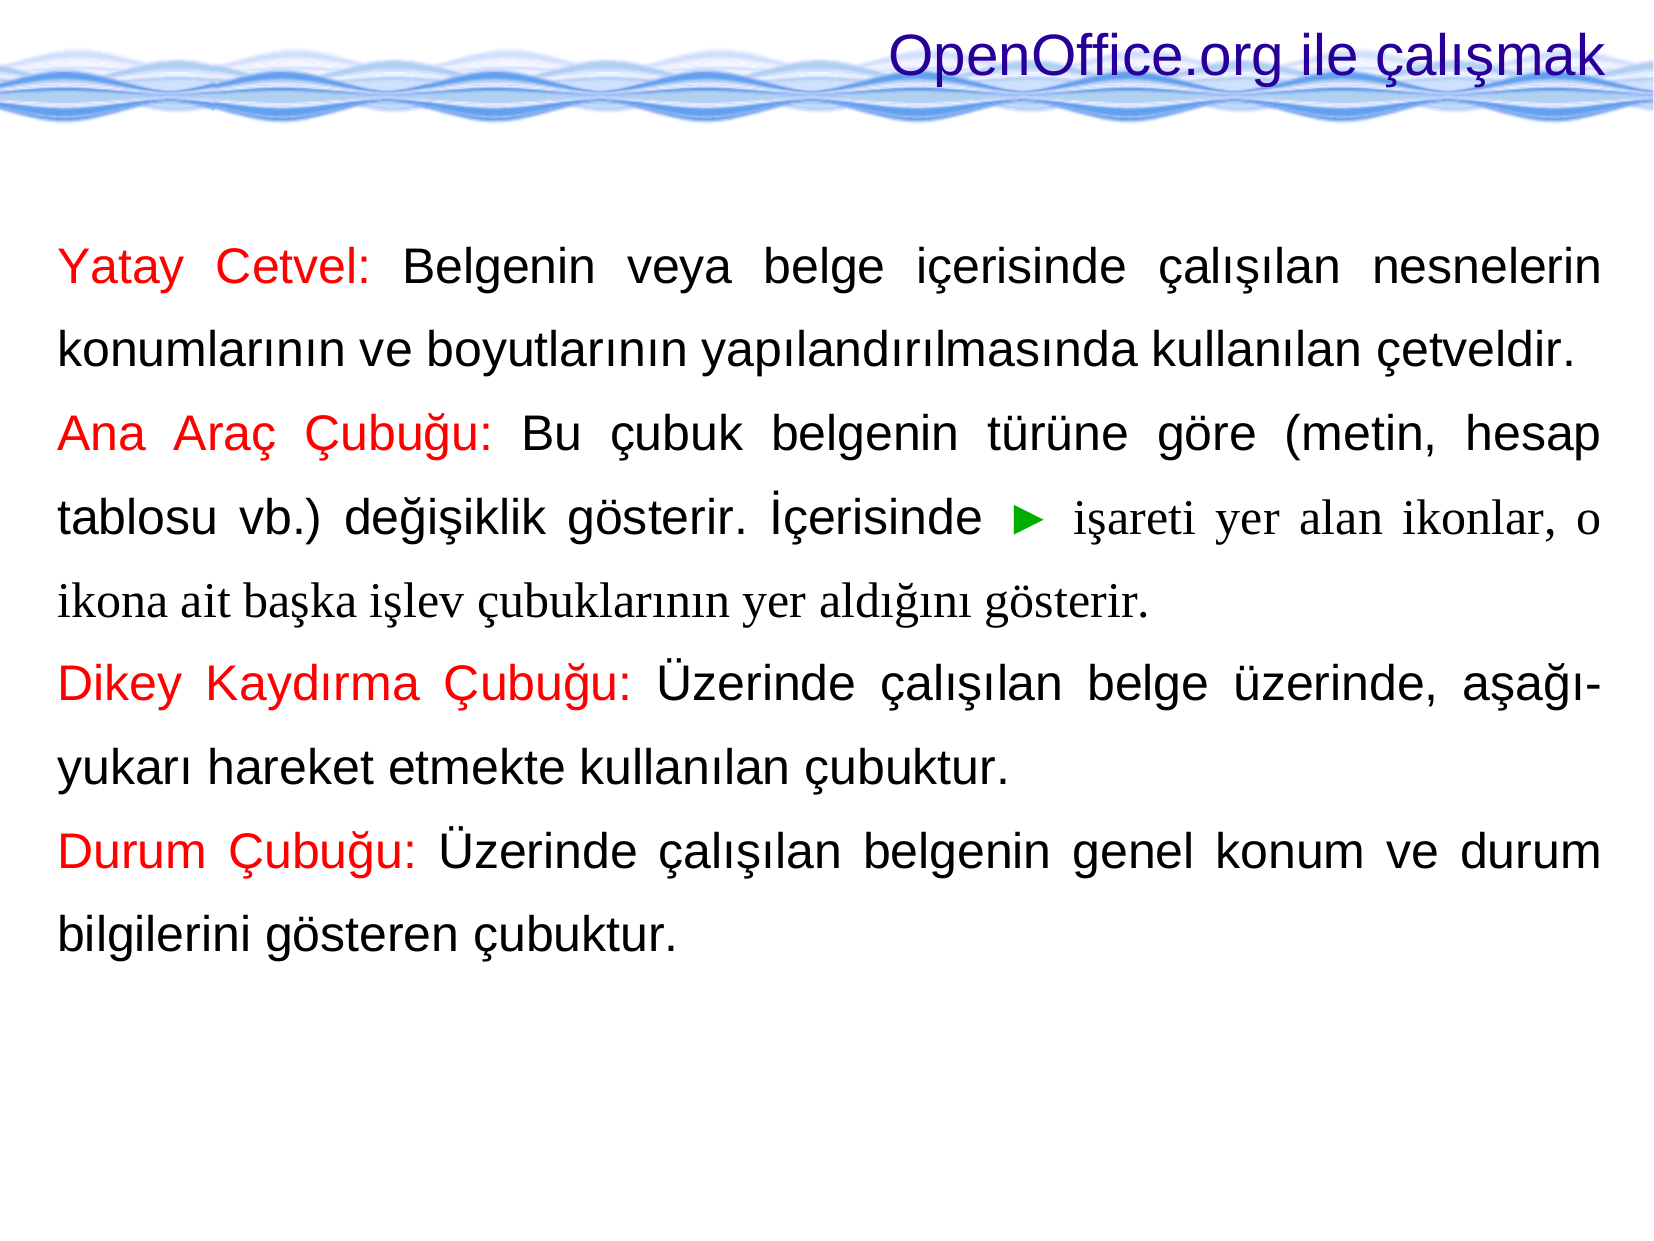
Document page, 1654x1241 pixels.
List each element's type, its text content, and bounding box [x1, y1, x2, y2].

picture [0, 41, 1654, 129]
text_box Yatay Cetvel: Belgenin veya belge içerisinde çalışılan nesnelerin konumlarının ve boyutlarının yapılandırılmasında kullanılan çetveldir. Ana Araç Çubuğu: Bu çubuk belgenin türüne göre (metin, hesap tablosu vb.) değişiklik gösterir. İçerisinde ► işareti yer alan ikonlar, o ikona ait başka işlev çubuklarının yer aldığını gösterir. Dikey Kaydırma Çubuğu: Üzerinde çalışılan belge üzerinde, aşağı-yukarı hareket etmekte kullanılan çubuktur. Durum Çubuğu: Üzerinde çalışılan belgenin genel konum ve durum bilgilerini gösteren çubuktur. [42, 202, 1618, 981]
text_box OpenOffice.org ile çalışmak [587, 15, 1654, 96]
